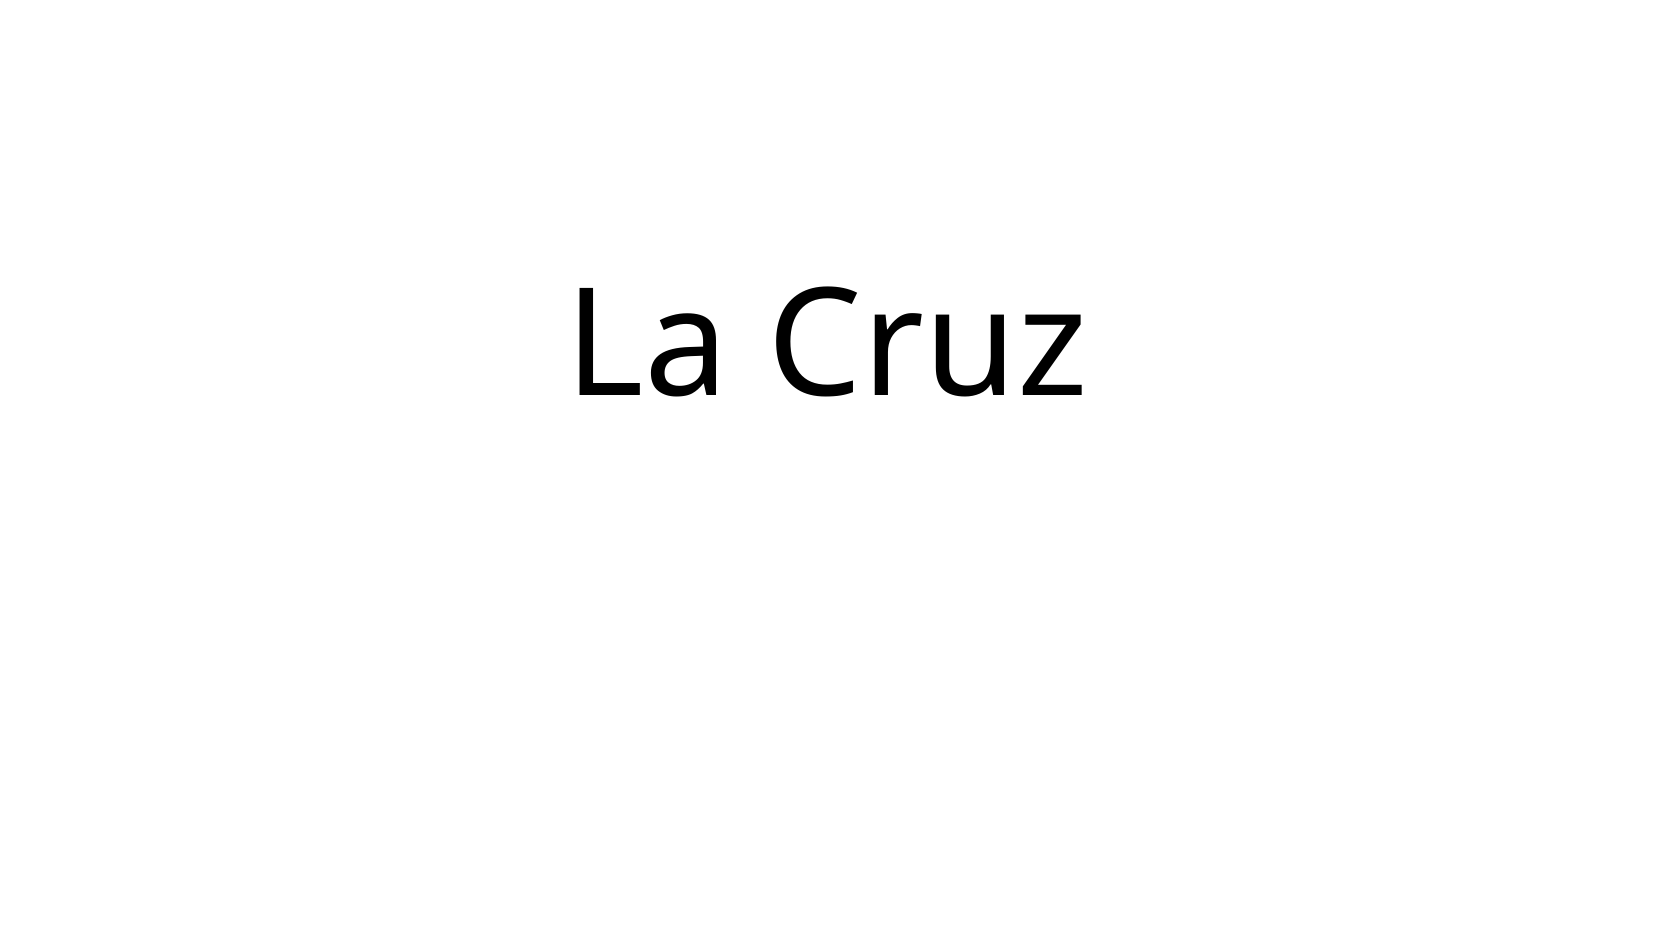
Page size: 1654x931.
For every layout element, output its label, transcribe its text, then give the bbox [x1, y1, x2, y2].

title La Cruz [0, 231, 1654, 444]
